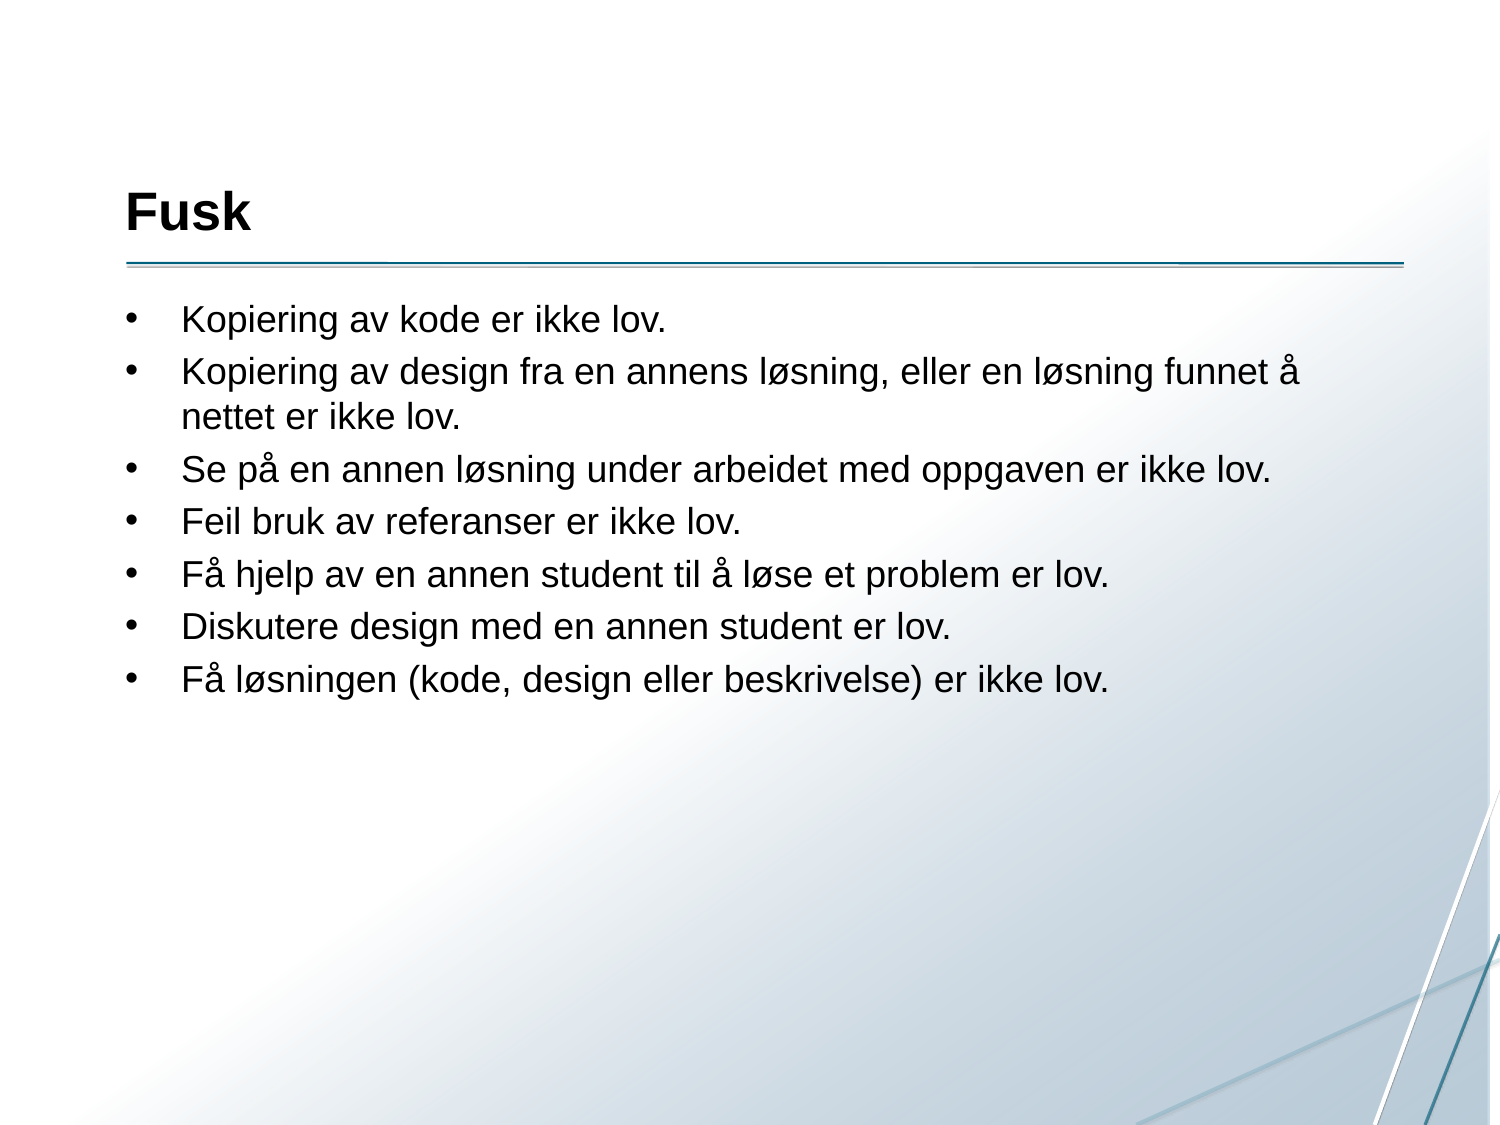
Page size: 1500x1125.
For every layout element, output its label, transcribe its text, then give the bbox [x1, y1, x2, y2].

list Kopiering av kode er ikke lov. Kopiering av design fra en annens løsning, eller en løsning funnet å nettet er ikke lov. Se på en annen løsning under arbeidet med oppgaven er ikke lov. Feil bruk av referanser er ikke lov. Få hjelp av en annen student til å løse et problem er lov. Diskutere design med en annen student er lov. Få løsningen (kode, design eller beskrivelse) er ikke lov. [109, 287, 1404, 1005]
title Fusk [109, 49, 1403, 249]
